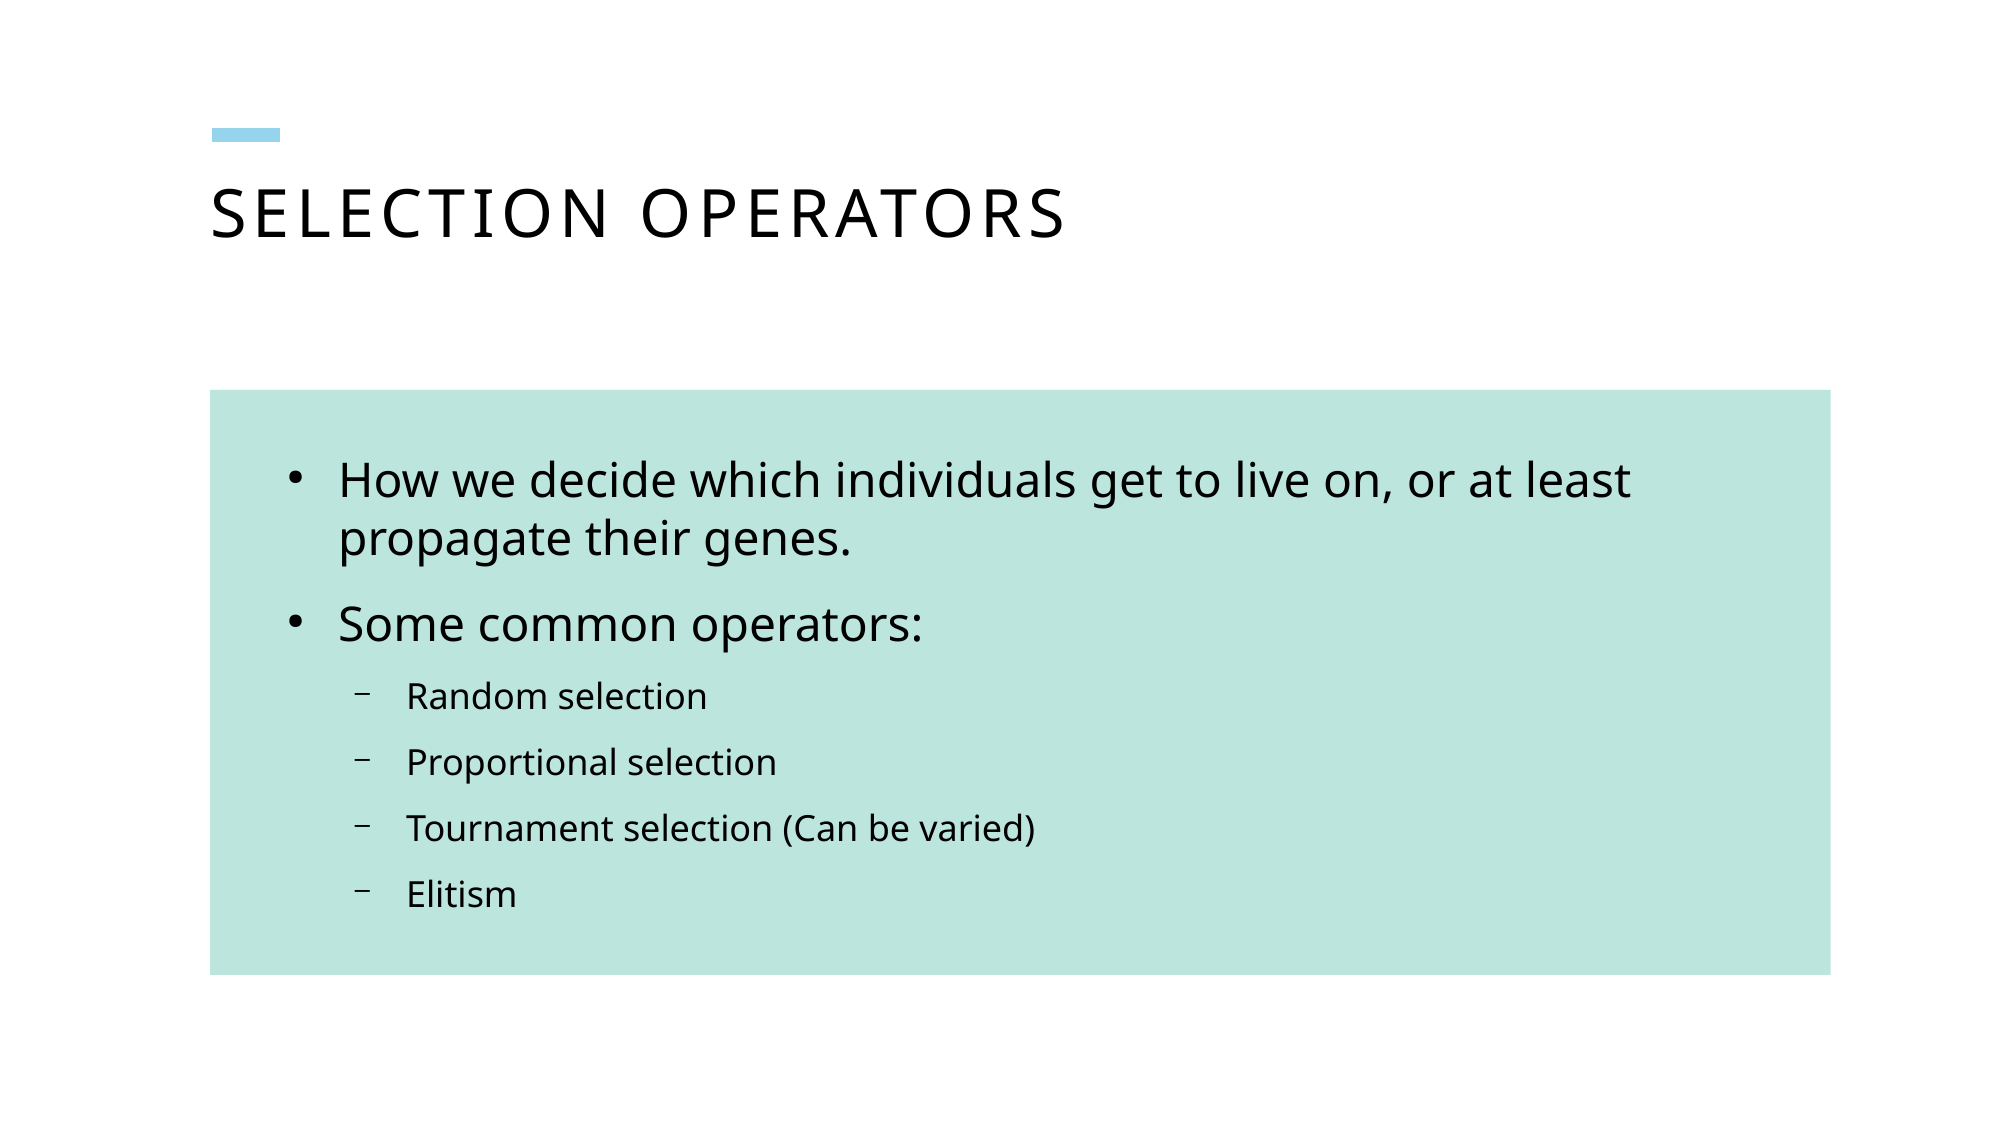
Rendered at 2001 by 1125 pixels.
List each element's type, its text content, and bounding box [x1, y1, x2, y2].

title Selection Operators [210, 179, 1822, 330]
list How we decide which individuals get to live on, or at least propagate their genes. Some common operators: Random selection Proportional selection Tournament selection (Can be varied) Elitism [210, 389, 1831, 975]
